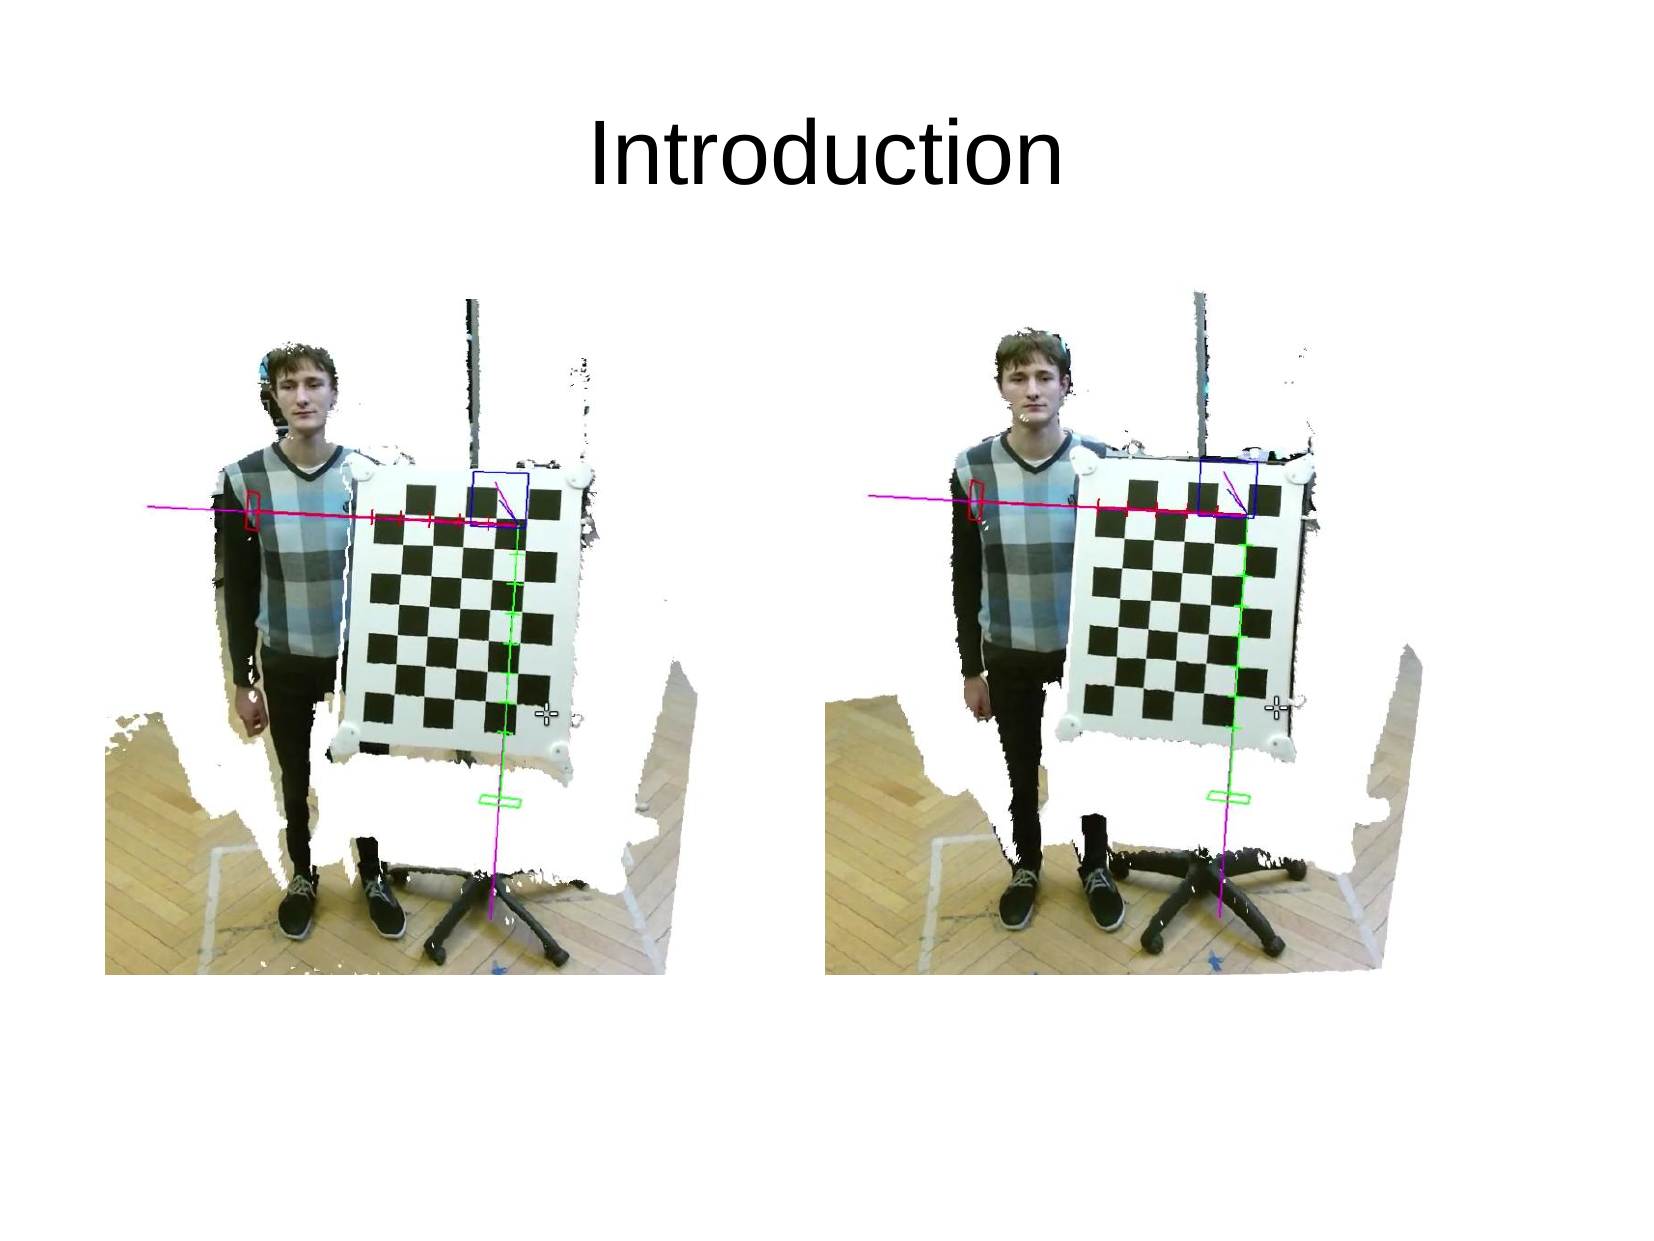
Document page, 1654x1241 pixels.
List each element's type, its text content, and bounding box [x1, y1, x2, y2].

picture [105, 299, 781, 976]
title Introduction [82, 49, 1571, 257]
picture [825, 284, 1516, 976]
